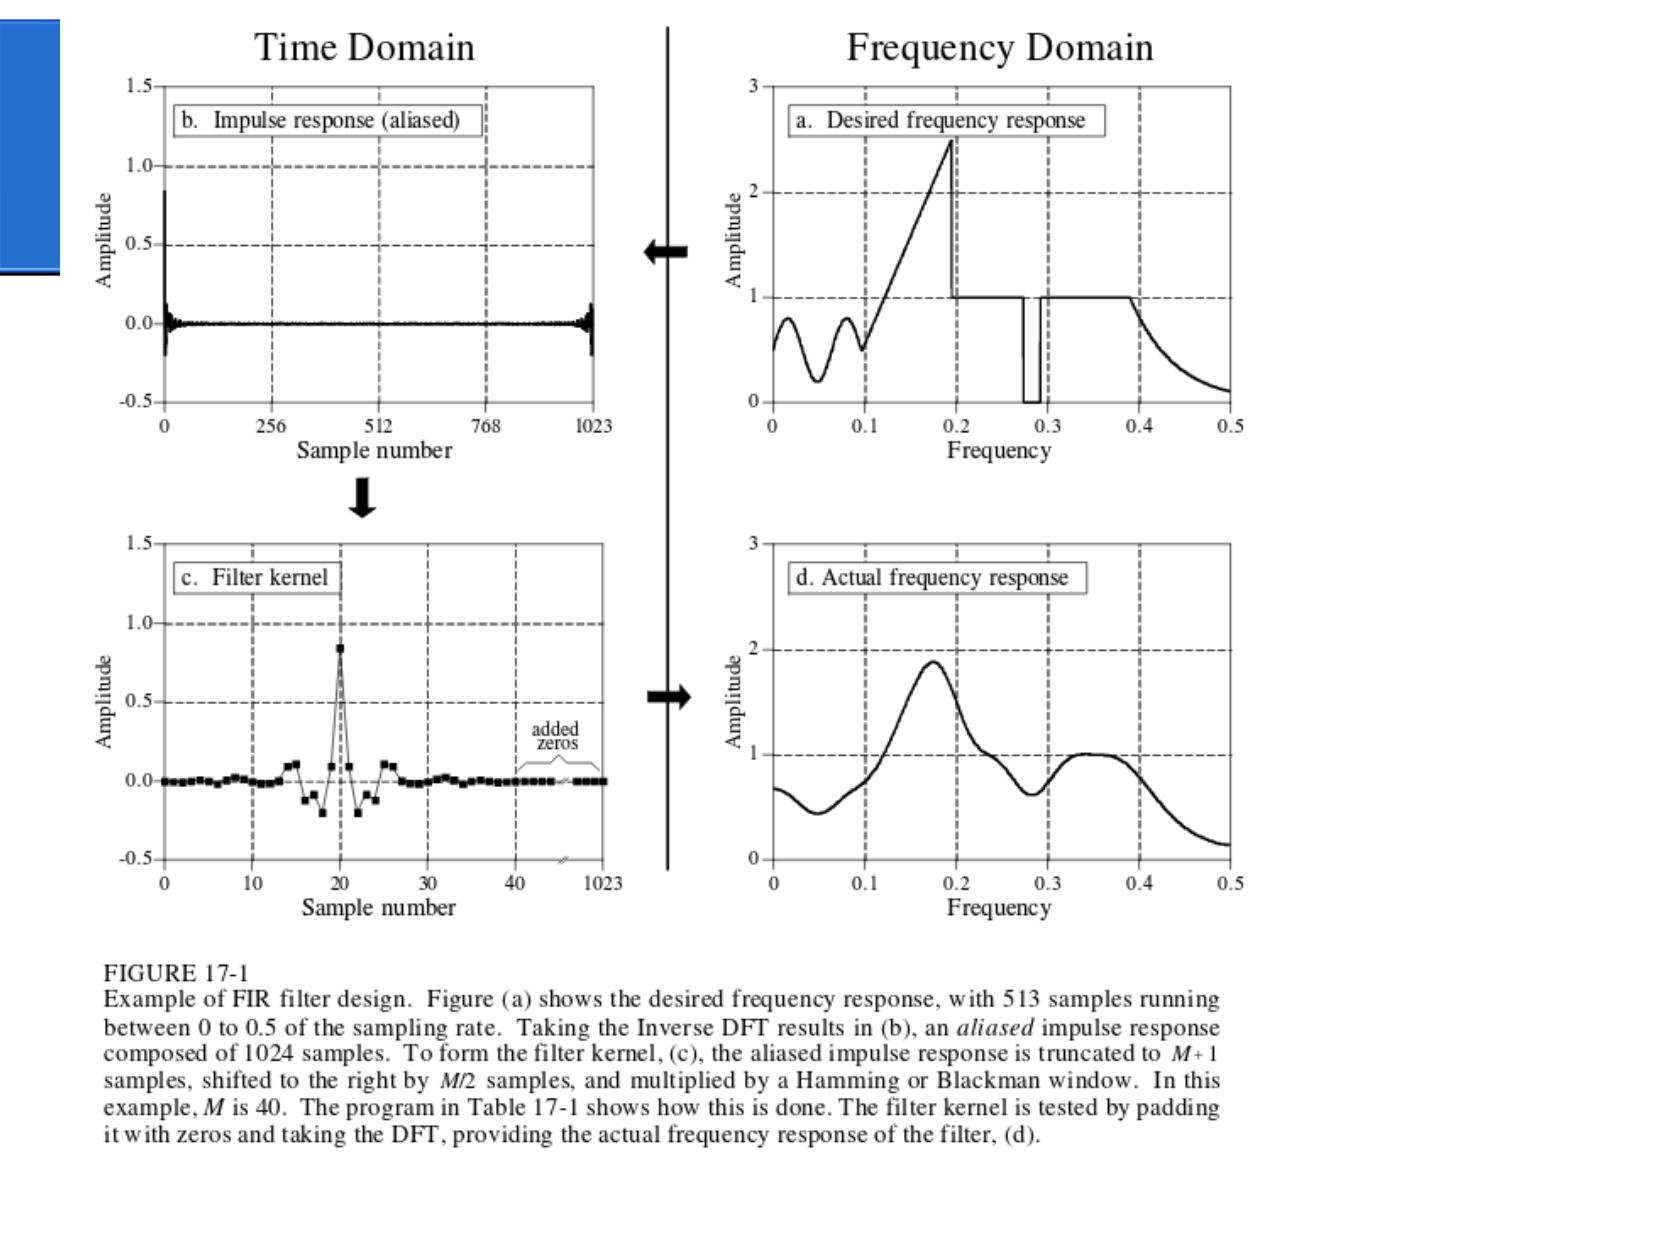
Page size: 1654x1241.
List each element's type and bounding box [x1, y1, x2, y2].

picture [60, 13, 1284, 1186]
